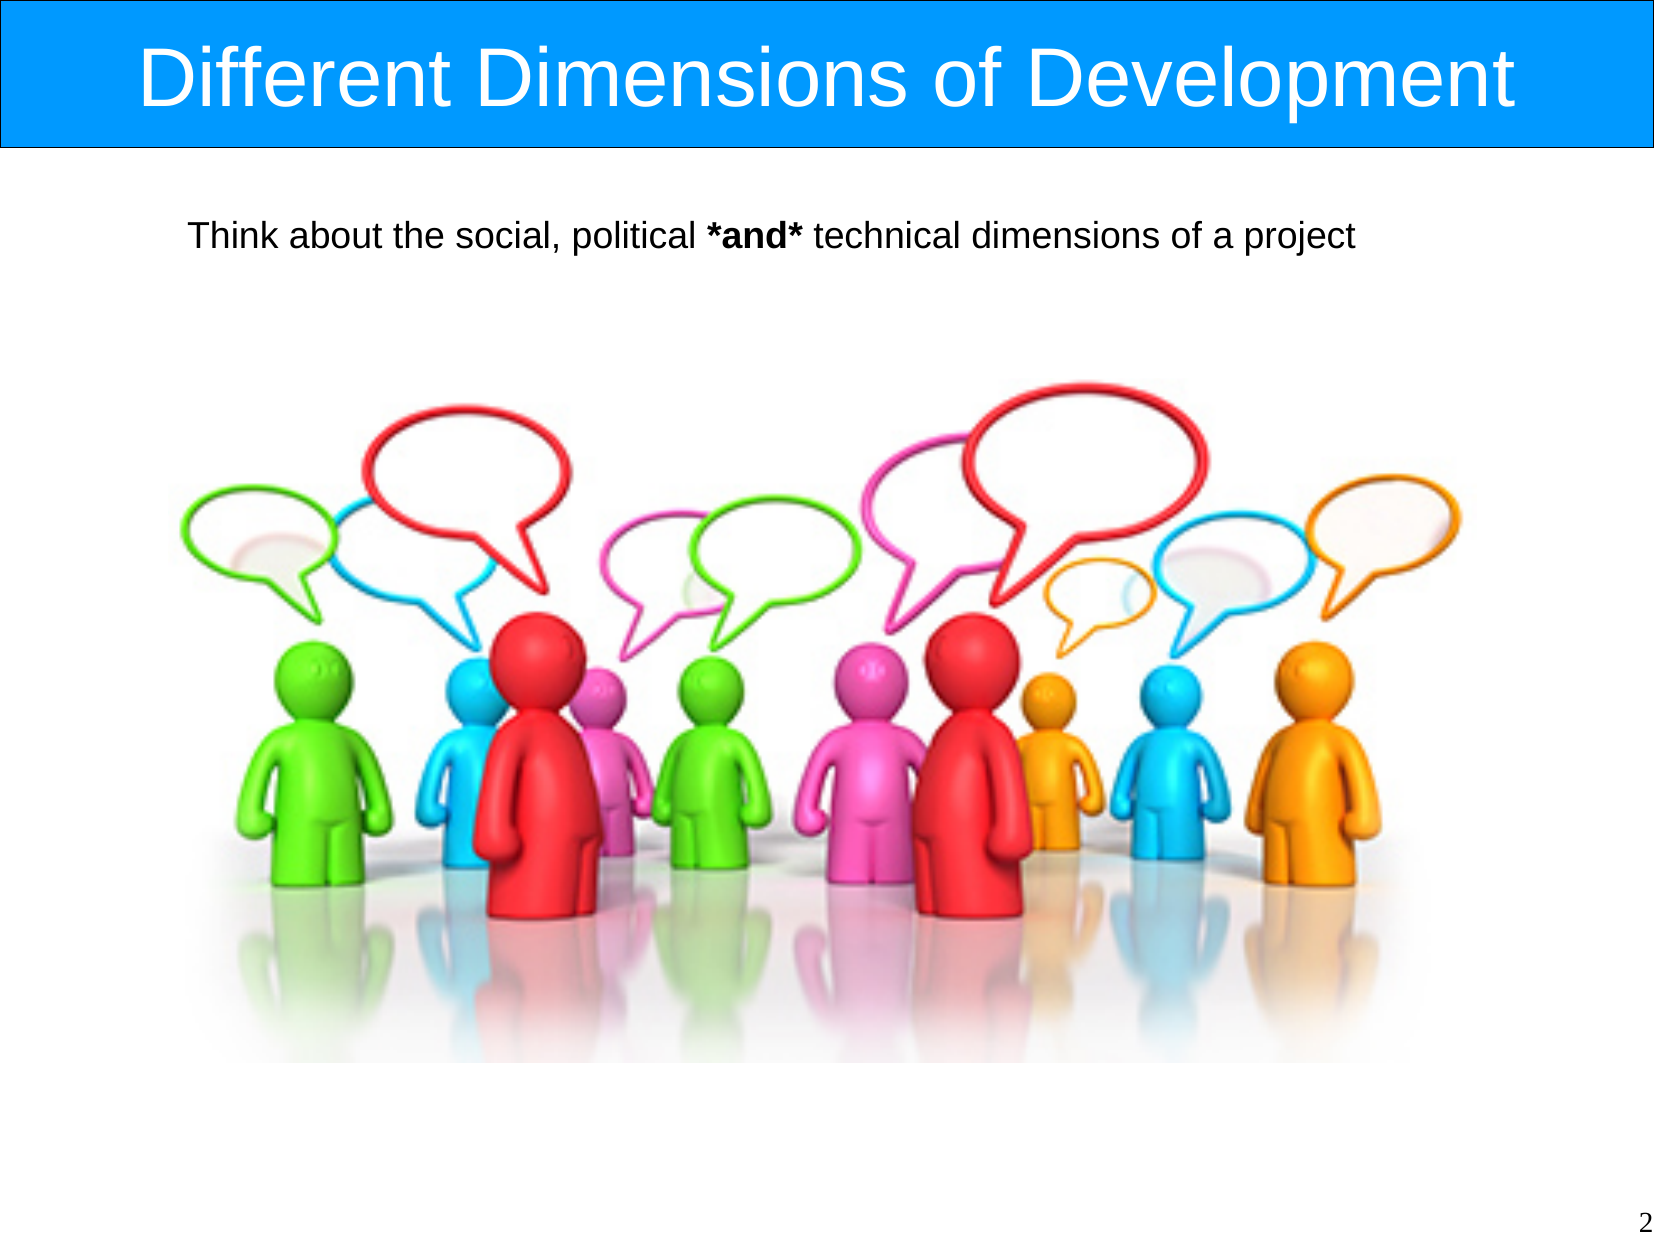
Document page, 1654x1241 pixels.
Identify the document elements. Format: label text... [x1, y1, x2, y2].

title Different Dimensions of Development [82, 13, 1571, 142]
picture [168, 378, 1477, 1063]
text_box Think about the social, political *and* technical dimensions of a project [172, 206, 1372, 265]
